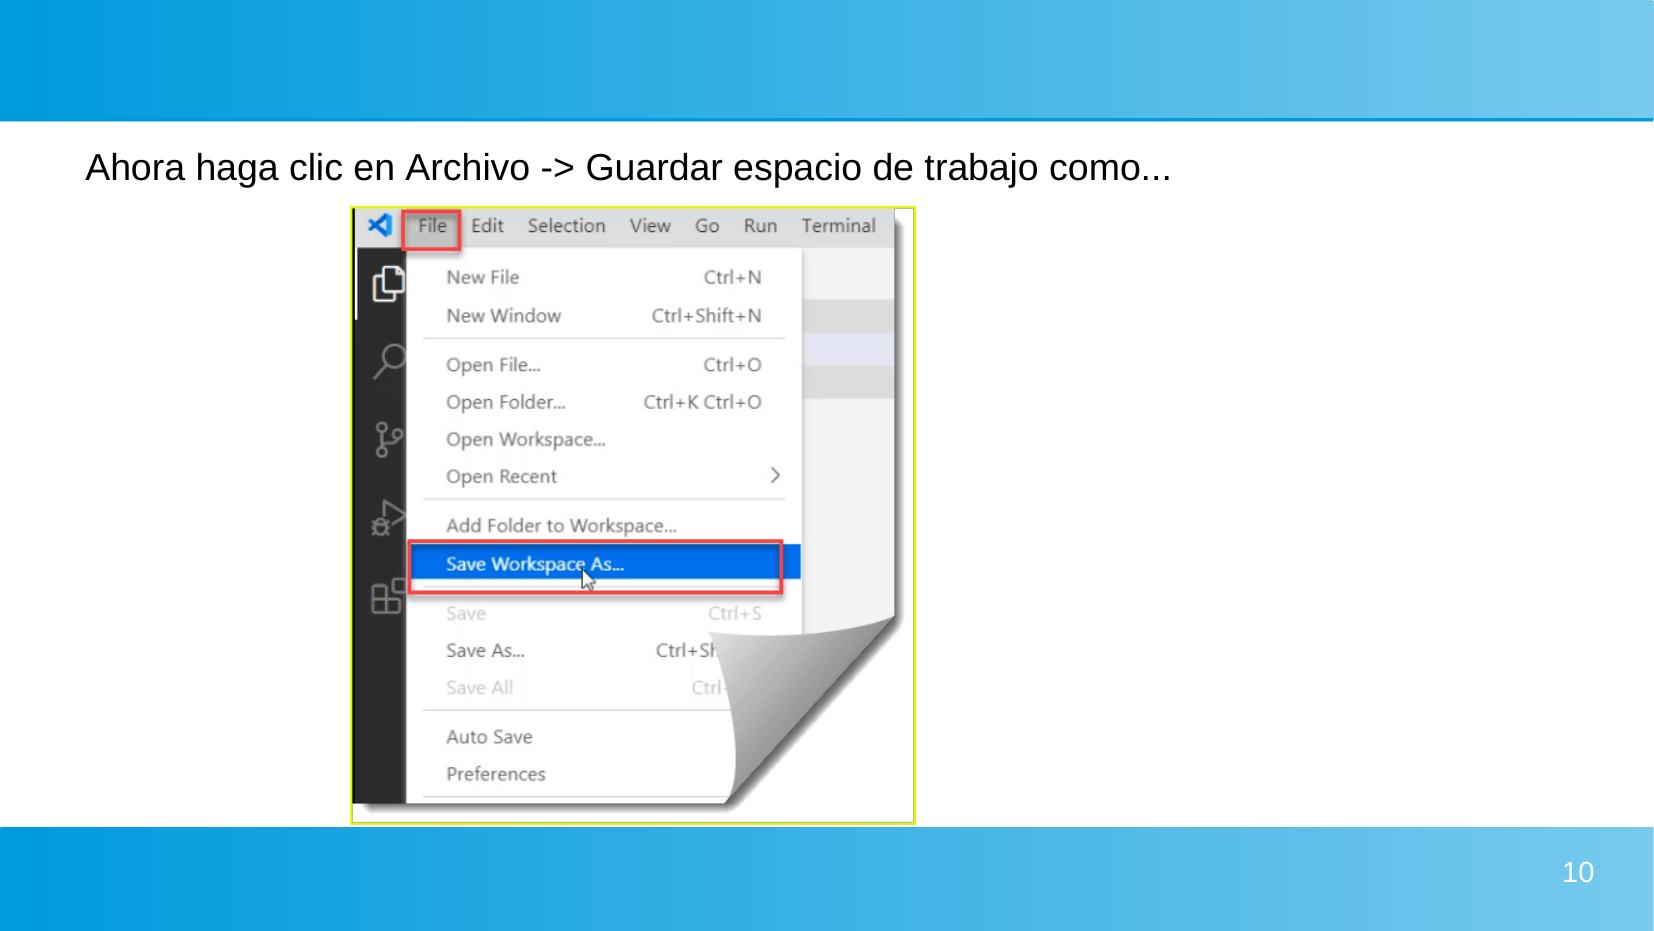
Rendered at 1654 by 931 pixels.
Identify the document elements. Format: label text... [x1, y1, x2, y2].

text_box Ahora haga clic en Archivo -> Guardar espacio de trabajo como... [70, 139, 1388, 178]
picture [350, 206, 916, 825]
